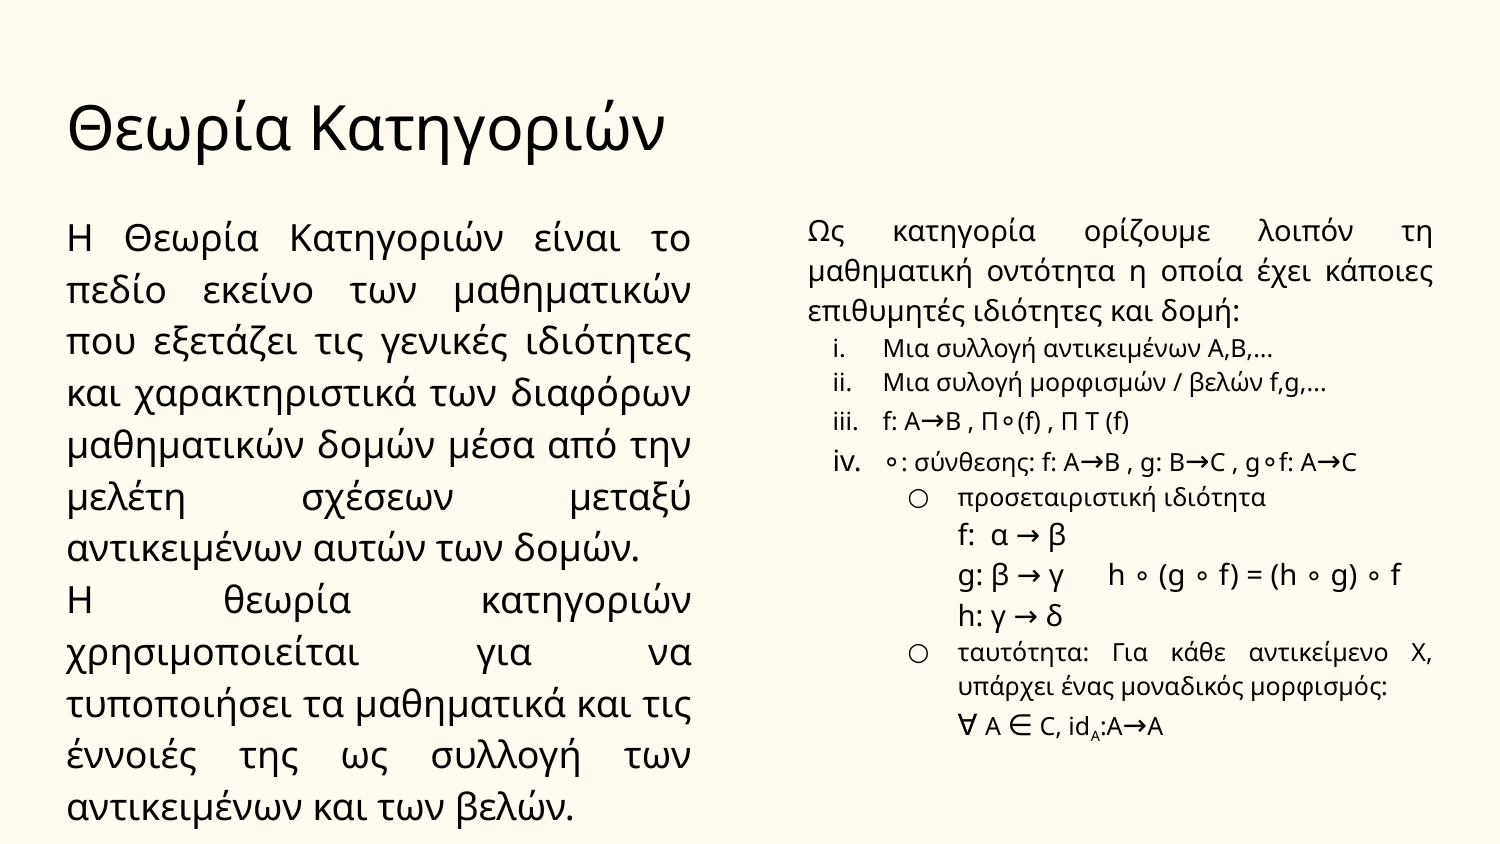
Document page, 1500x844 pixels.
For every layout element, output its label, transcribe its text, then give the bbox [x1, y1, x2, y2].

title Θεωρία Κατηγοριών [51, 72, 1449, 174]
list Η Θεωρία Κατηγοριών είναι το πεδίο εκείνο των μαθηματικών που εξετάζει τις γενικές ιδιότητες και χαρακτηριστικά των διαφόρων μαθηματικών δομών μέσα από την μελέτη σχέσεων μεταξύ αντικειμένων αυτών των δομών. Η θεωρία κατηγοριών χρησιμοποιείται για να τυποποιήσει τα μαθηματικά και τις έννοιές της ως συλλογή των αντικειμένων και των βελών. [51, 192, 708, 750]
list Ως κατηγορία ορίζουμε λοιπόν τη μαθηματική οντότητα η οποία έχει κάποιες επιθυμητές ιδιότητες και δομή: Μια συλλογή αντικειμένων Α,Β,... Μια συλογή μορφισμών / βελών f,g,... f: A→B , Π∘(f) , Π Τ (f) ∘: σύνθεσης: f: A→B , g: B→C , g∘f: A→C προσεταιριστική ιδιότητα f: α → β g: β → γ h ∘ (g ∘ f) = (h ∘ g) ∘ f h: γ → δ ταυτότητα: Για κάθε αντικείμενο Χ, υπάρχει ένας μοναδικός μορφισμός: ∀ A ∈ C, idA:A→A [792, 192, 1449, 750]
